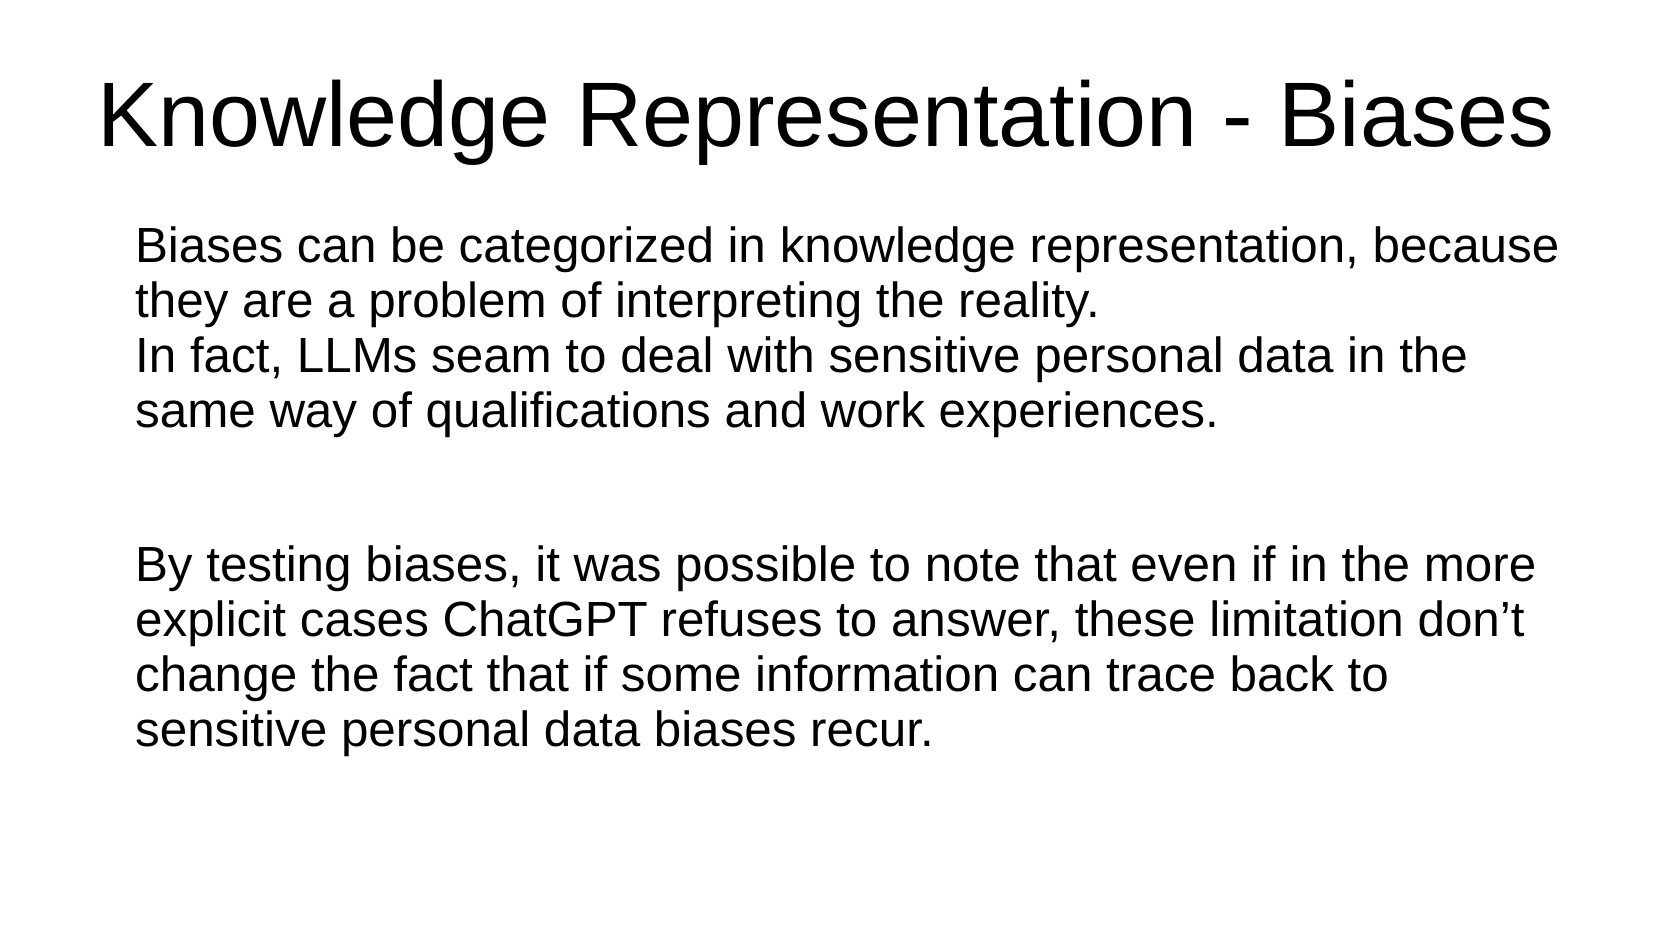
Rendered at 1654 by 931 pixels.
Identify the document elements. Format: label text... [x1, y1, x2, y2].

list Biases can be categorized in knowledge representation, because they are a problem of interpreting the reality. In fact, LLMs seam to deal with sensitive personal data in the same way of qualifications and work experiences. By testing biases, it was possible to note that even if in the more explicit cases ChatGPT refuses to answer, these limitation don’t change the fact that if some information can trace back to sensitive personal data biases recur. [82, 217, 1571, 758]
title Knowledge Representation - Biases [82, 37, 1571, 193]
